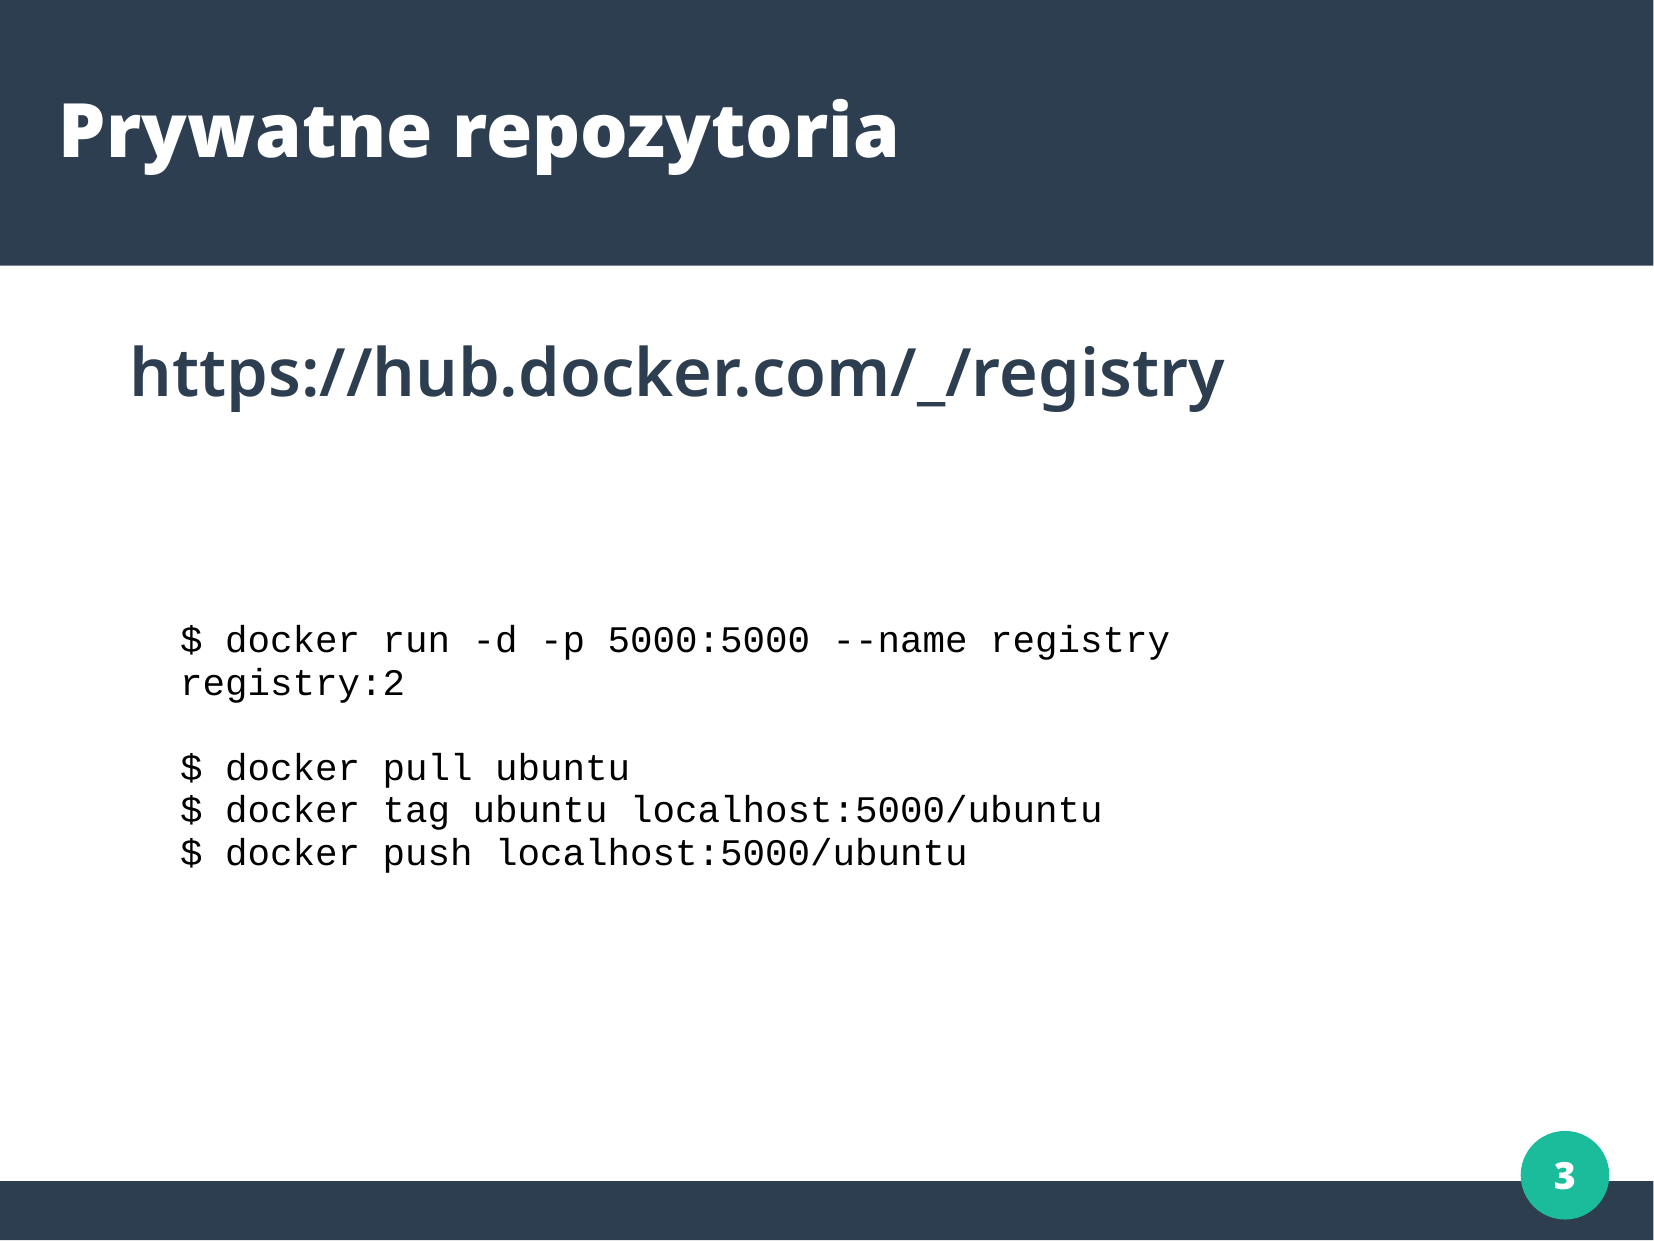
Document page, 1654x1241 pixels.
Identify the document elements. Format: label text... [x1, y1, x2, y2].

list https://hub.docker.com/_/registry [59, 324, 1595, 1152]
text_box $ docker run -d -p 5000:5000 --name registry registry:2 $ docker pull ubuntu $ docker tag ubuntu localhost:5000/ubuntu $ docker push localhost:5000/ubuntu [165, 614, 1302, 898]
title Prywatne repozytoria [59, 49, 1595, 207]
